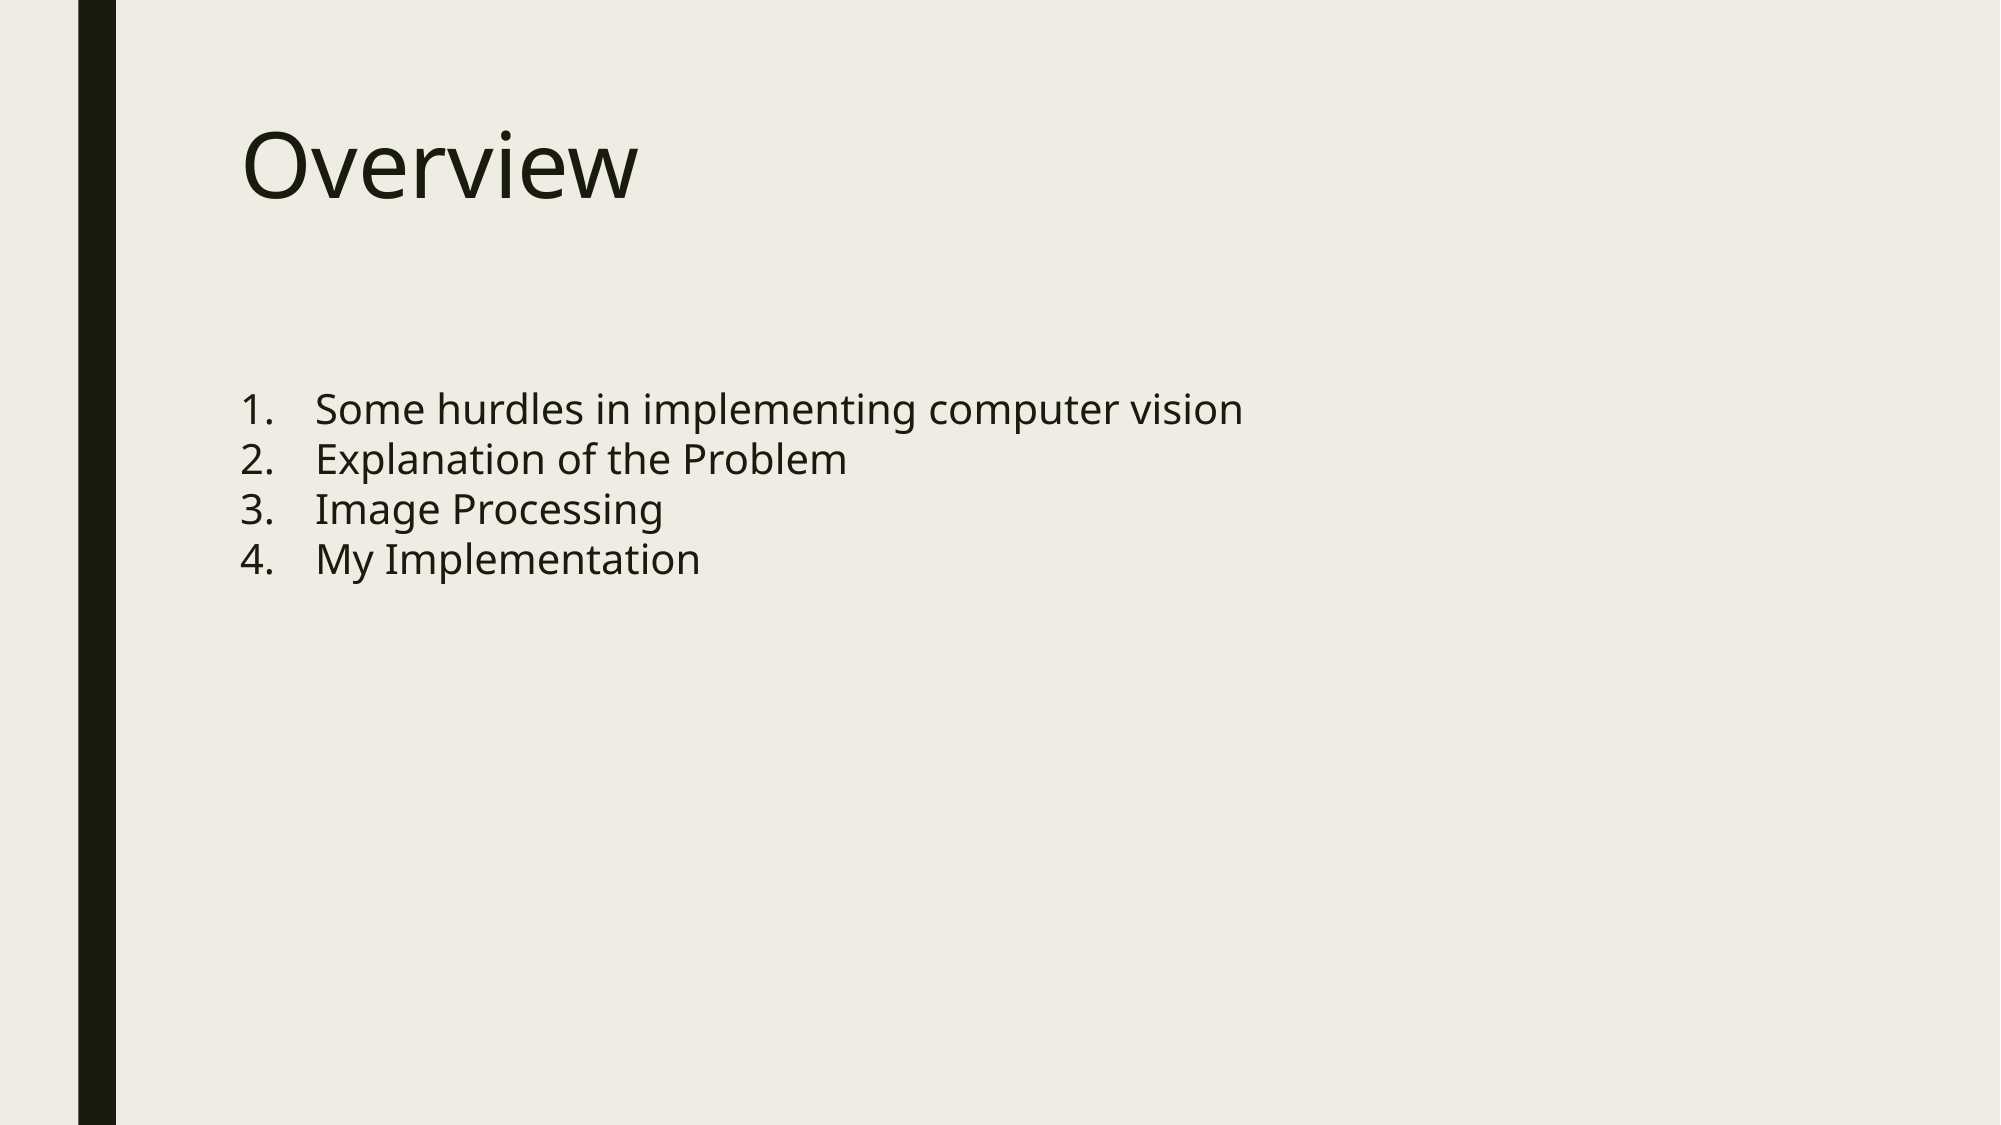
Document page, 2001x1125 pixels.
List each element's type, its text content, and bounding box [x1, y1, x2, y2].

title Overview [225, 112, 1800, 357]
list Some hurdles in implementing computer vision Explanation of the Problem Image Processing My Implementation [225, 375, 1800, 963]
